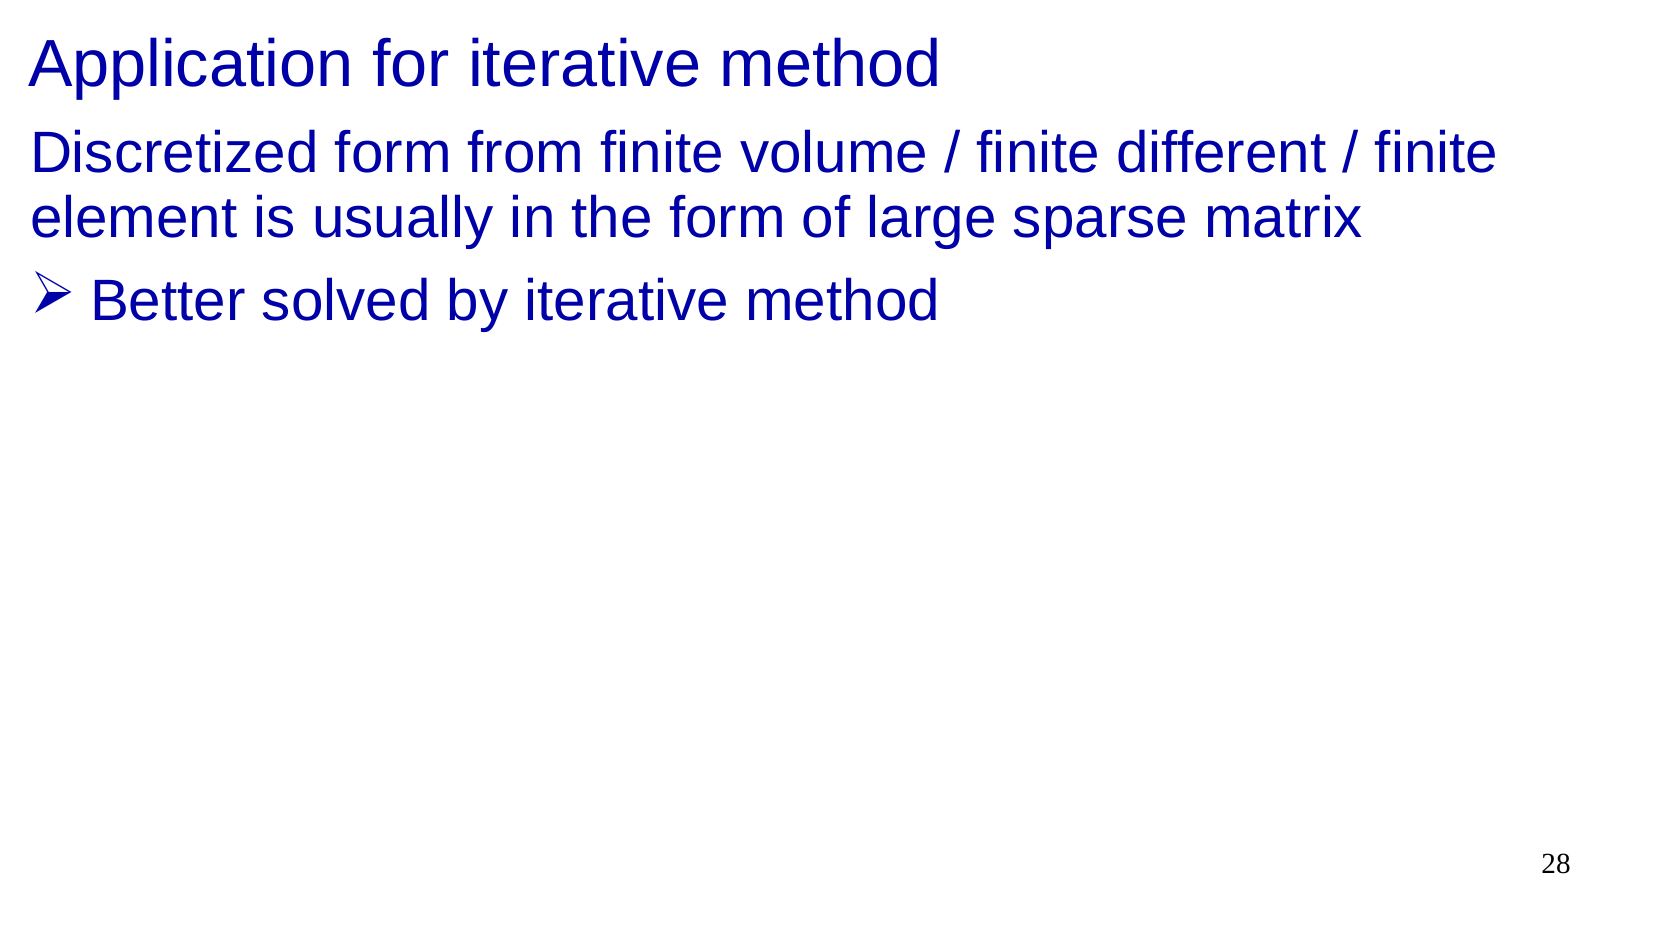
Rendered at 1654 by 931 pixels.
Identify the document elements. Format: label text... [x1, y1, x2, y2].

title Application for iterative method [28, 21, 1626, 106]
list Discretized form from finite volume / finite different / finite element is usually in the form of large sparse matrix Better solved by iterative method [30, 120, 1645, 916]
